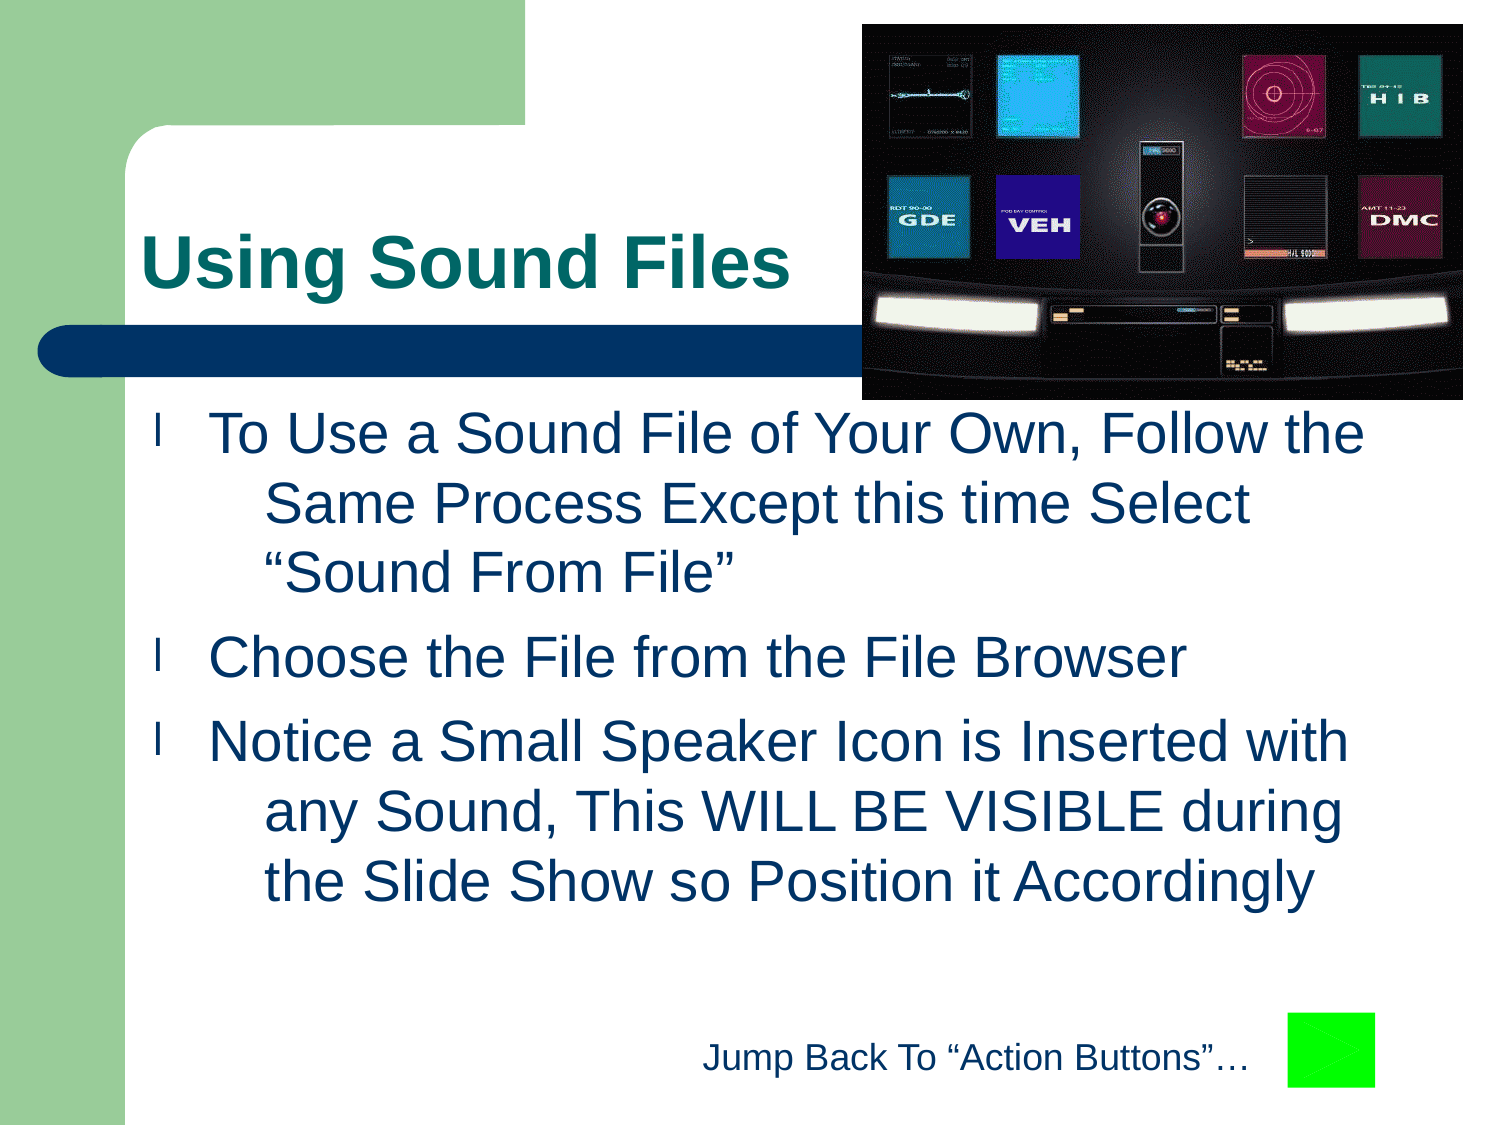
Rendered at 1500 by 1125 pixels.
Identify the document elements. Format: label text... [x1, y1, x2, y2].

picture [862, 24, 1463, 400]
title Using Sound Files [125, 125, 862, 313]
text_box [1287, 1012, 1376, 1088]
list To Use a Sound File of Your Own, Follow the Same Process Except this time Select “Sound From File” Choose the File from the File Browser Notice a Small Speaker Icon is Inserted with any Sound, This WILL BE VISIBLE during the Slide Show so Position it Accordingly [137, 387, 1400, 999]
text_box Jump Back To “Action Buttons”… [687, 1025, 1288, 1086]
